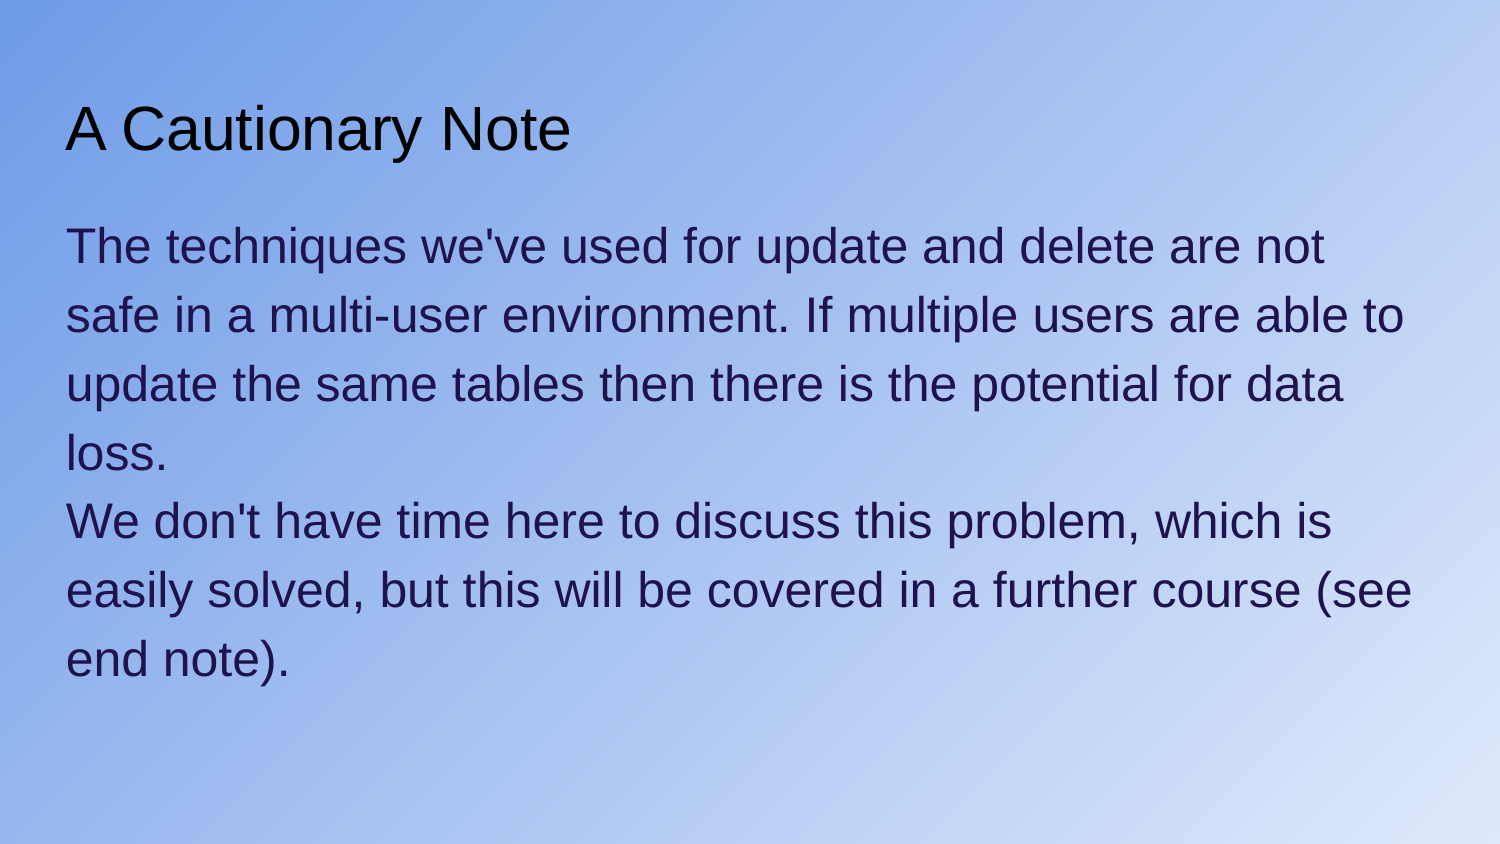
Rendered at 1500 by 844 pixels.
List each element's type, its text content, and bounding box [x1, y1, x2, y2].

text_box A Cautionary Note [51, 72, 1449, 167]
text_box The techniques we've used for update and delete are not safe in a multi-user environment. If multiple users are able to update the same tables then there is the potential for data loss. We don't have time here to discuss this problem, which is easily solved, but this will be covered in a further course (see end note). [51, 189, 1449, 750]
